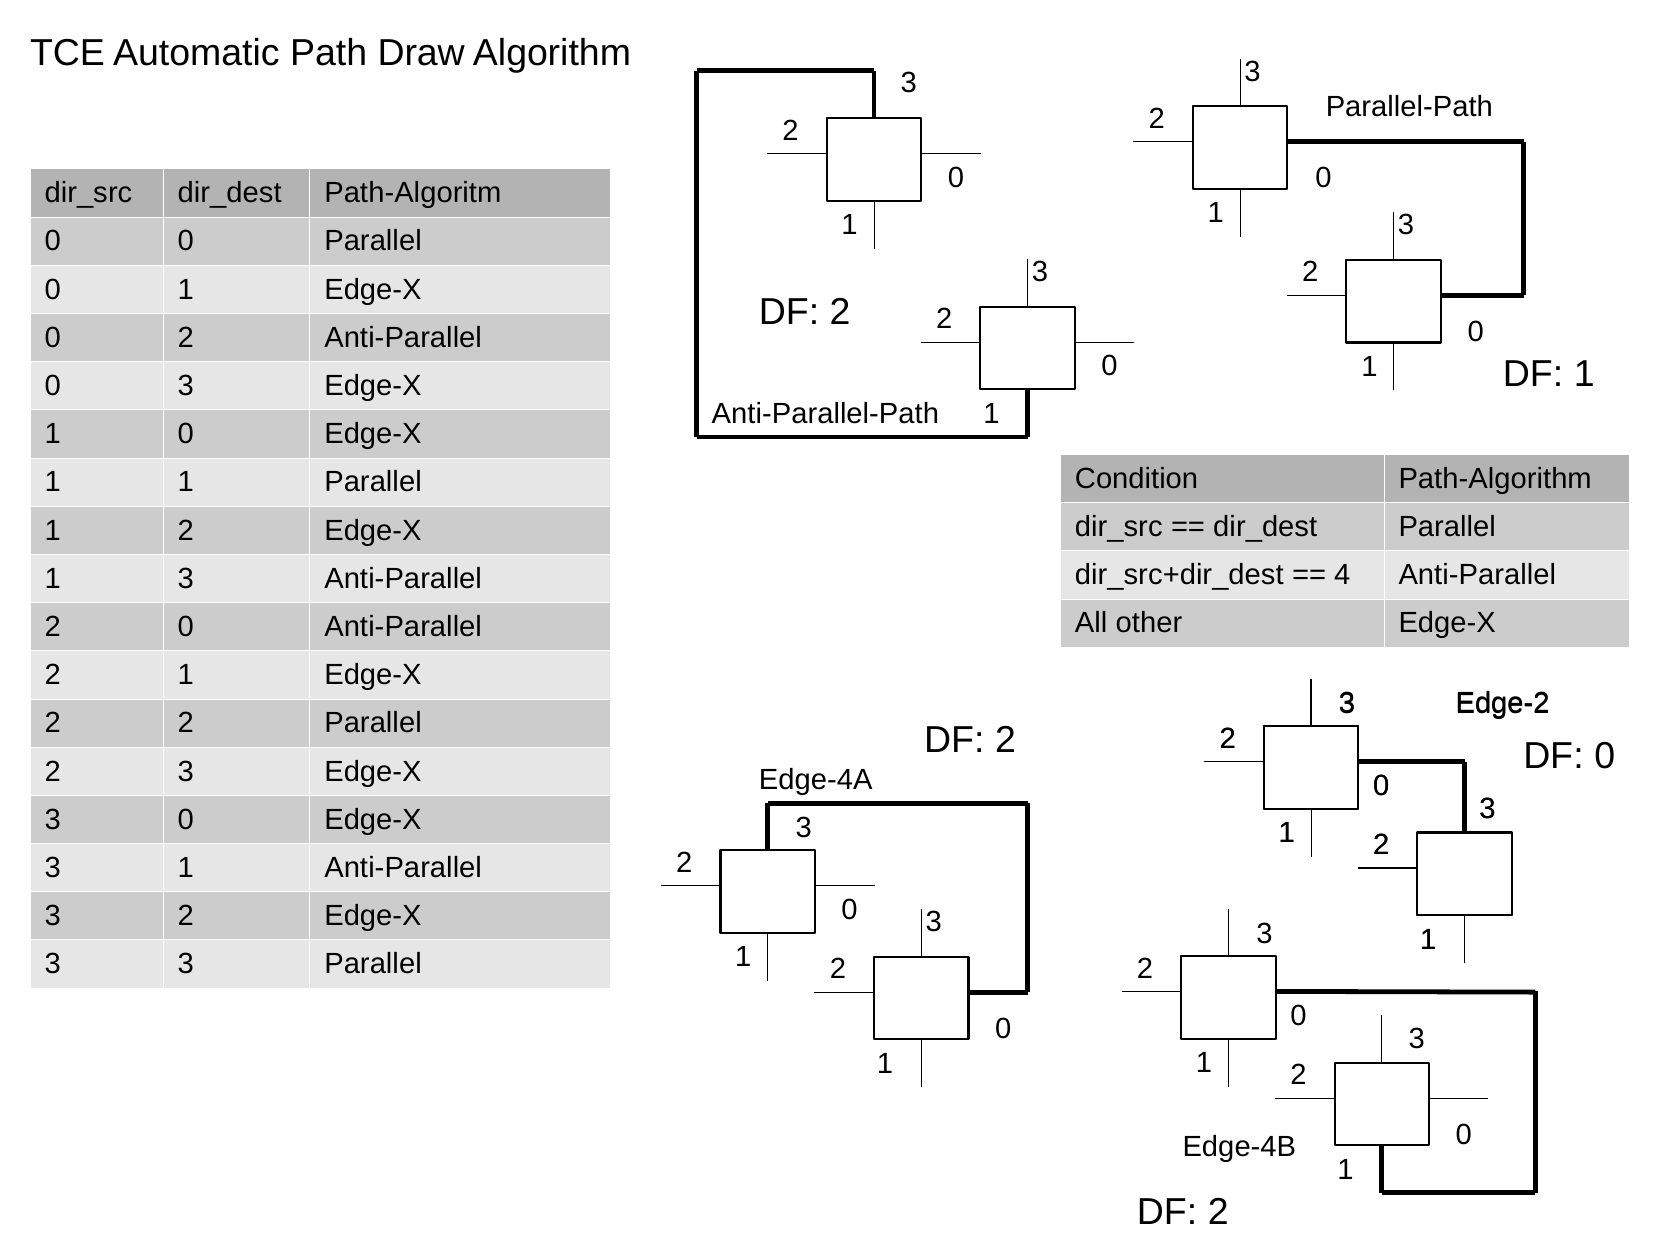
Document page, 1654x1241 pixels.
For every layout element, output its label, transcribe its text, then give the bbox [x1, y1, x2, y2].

table_cell 2 [164, 892, 309, 939]
text_box 0 [1275, 991, 1322, 1040]
text_box DF: 1 [1488, 344, 1610, 402]
text_box 3 [1464, 784, 1511, 833]
text_box 2 [661, 838, 708, 887]
text_box 0 [1452, 307, 1499, 355]
table_cell 1 [164, 266, 309, 313]
text_box 3 [1324, 678, 1371, 727]
table_cell 3 [164, 940, 309, 988]
text_box 2 [814, 944, 861, 993]
text_box 0 [980, 1004, 1027, 1052]
text_box Edge-4B [1167, 1122, 1312, 1170]
table_cell 0 [164, 796, 309, 843]
table_header Path-Algoritm [310, 169, 610, 217]
text_box 2 [1133, 94, 1180, 143]
table_cell 2 [31, 603, 163, 650]
table_cell Anti-Parallel [1385, 551, 1629, 599]
text_box 1 [720, 933, 767, 981]
table_cell dir_src == dir_dest [1061, 503, 1384, 550]
table_cell Edge-X [310, 796, 610, 843]
table_cell Edge-X [310, 651, 610, 699]
table_cell 3 [31, 844, 163, 891]
text_box 0 [1440, 1110, 1487, 1159]
text_box 2 [767, 106, 814, 154]
table_cell 2 [164, 507, 309, 554]
text_box 2 [1287, 248, 1334, 296]
text_box 2 [1204, 714, 1251, 762]
text_box 3 [910, 897, 957, 946]
table_cell 3 [31, 796, 163, 843]
text_box 2 [921, 294, 968, 343]
table_cell 3 [164, 748, 309, 795]
table_cell 3 [164, 362, 309, 409]
table_cell Anti-Parallel [310, 555, 610, 602]
table_cell Edge-X [310, 410, 610, 458]
text_box 1 [1181, 1039, 1227, 1087]
text_box Edge-2 [1440, 678, 1565, 727]
text_box 0 [826, 885, 873, 934]
text_box 3 [780, 806, 827, 851]
text_box 1 [826, 200, 873, 249]
table_cell Parallel [310, 459, 610, 506]
table_cell Parallel [310, 940, 610, 988]
table_header Path-Algorithm [1385, 455, 1629, 502]
text_box 3 [1229, 47, 1276, 95]
text_box 2 [1358, 820, 1405, 869]
text_box DF: 2 [909, 710, 1031, 768]
text_box 1 [1322, 1145, 1369, 1193]
text_box Parallel-Path [1311, 82, 1509, 130]
table_cell Parallel [1385, 503, 1629, 550]
text_box 0 [1358, 761, 1405, 809]
text_box 3 [1393, 1015, 1440, 1063]
table_cell Edge-X [310, 362, 610, 409]
table_cell 3 [164, 555, 309, 602]
text_box 3 [1383, 200, 1430, 249]
table_cell 0 [31, 266, 163, 313]
table_cell Edge-X [310, 892, 610, 939]
table_cell 2 [164, 314, 309, 361]
table_cell 1 [164, 459, 309, 506]
table_cell 0 [31, 314, 163, 361]
text_box 2 [1122, 944, 1168, 993]
text_box 1 [1263, 808, 1310, 857]
table_cell 2 [164, 700, 309, 747]
table_cell Edge-X [310, 266, 610, 313]
table_header Condition [1061, 455, 1384, 502]
table_cell 2 [31, 748, 163, 795]
table_cell 1 [31, 459, 163, 506]
text_box DF: 2 [1122, 1183, 1244, 1241]
table_cell 1 [31, 507, 163, 554]
table_cell 1 [164, 651, 309, 699]
table_header dir_dest [164, 169, 309, 217]
table_cell Parallel [310, 218, 610, 265]
table_cell 0 [31, 362, 163, 409]
text_box 0 [1086, 341, 1133, 390]
text_box 1 [968, 389, 1015, 435]
table_cell Anti-Parallel [310, 314, 610, 361]
table_cell 2 [31, 651, 163, 699]
text_box 3 [1241, 909, 1288, 958]
text_box TCE Automatic Path Draw Algorithm [15, 23, 647, 81]
table_cell 1 [31, 410, 163, 458]
table_cell 3 [31, 940, 163, 988]
text_box 2 [1275, 1050, 1322, 1099]
table_cell 0 [164, 410, 309, 458]
table_cell 0 [164, 603, 309, 650]
text_box 1 [1346, 342, 1393, 391]
table_cell 2 [31, 700, 163, 747]
table_cell Edge-X [310, 748, 610, 795]
text_box 0 [1300, 153, 1347, 202]
table_cell Edge-X [310, 507, 610, 554]
table_cell Anti-Parallel [310, 844, 610, 891]
table_cell 3 [31, 892, 163, 939]
table_cell Anti-Parallel [310, 603, 610, 650]
text_box 1 [1192, 188, 1239, 237]
text_box Edge-4A [744, 755, 888, 804]
text_box 1 [862, 1039, 909, 1087]
text_box DF: 2 [744, 283, 866, 341]
table_cell Edge-X [1385, 600, 1629, 647]
table_cell 0 [164, 218, 309, 265]
text_box 3 [885, 59, 932, 107]
table_header dir_src [31, 169, 163, 217]
text_box 1 [1405, 915, 1452, 963]
table_cell dir_src+dir_dest == 4 [1061, 551, 1384, 599]
table_cell 1 [164, 844, 309, 891]
text_box 0 [933, 153, 979, 201]
text_box Anti-Parallel-Path [696, 389, 955, 438]
table_cell Parallel [310, 700, 610, 747]
text_box 3 [1017, 247, 1063, 296]
text_box DF: 0 [1508, 726, 1630, 784]
table_cell All other [1061, 600, 1384, 647]
table_cell 1 [31, 555, 163, 602]
table_cell 0 [31, 218, 163, 265]
